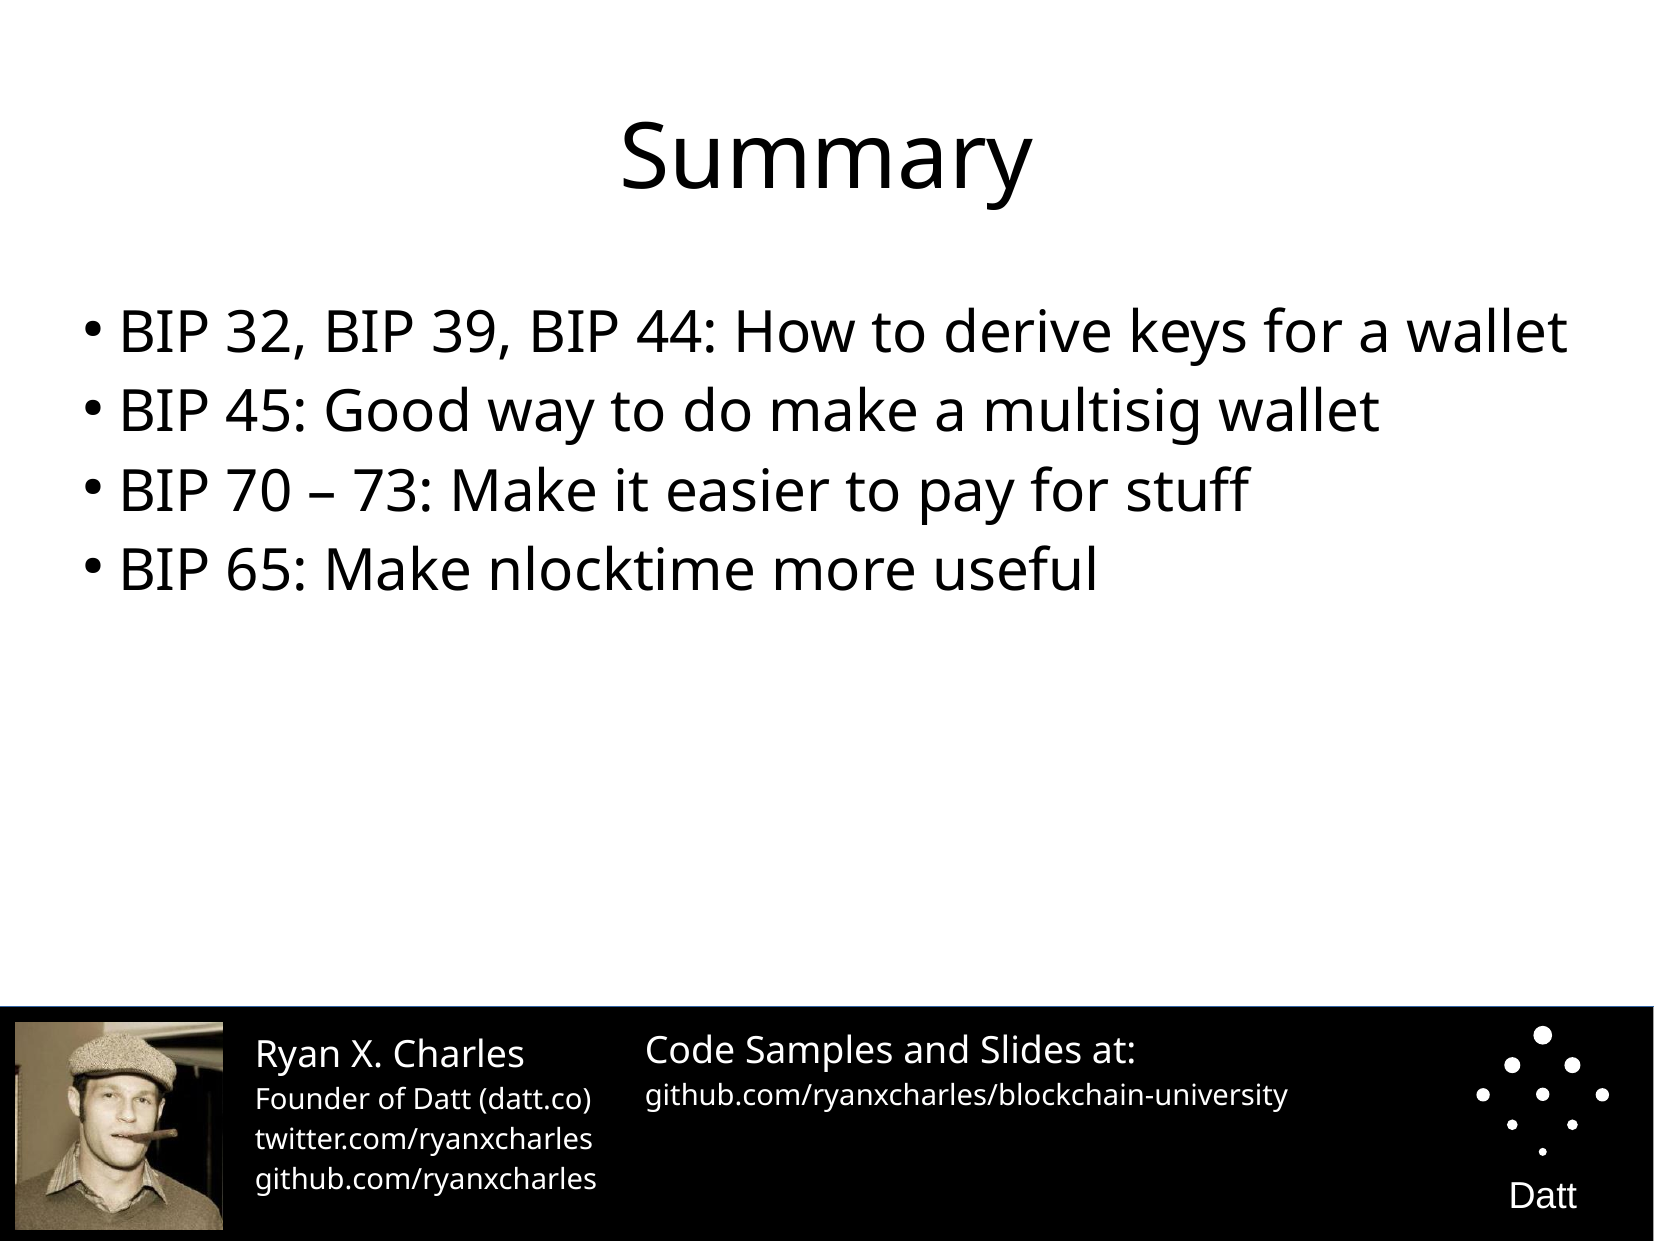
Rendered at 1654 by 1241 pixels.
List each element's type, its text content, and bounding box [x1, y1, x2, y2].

text_box Datt [1452, 1167, 1633, 1241]
text_box Ryan X. Charles Founder of Datt (datt.co) twitter.com/ryanxcharles github.com/ryanxcharles [240, 1020, 976, 1241]
text_box Code Samples and Slides at: github.com/ryanxcharles/blockchain-university [630, 1015, 1403, 1156]
subtitle BIP 32, BIP 39, BIP 44: How to derive keys for a wallet BIP 45: Good way to do make a multisig wallet BIP 70 – 73: Make it easier to pay for stuff BIP 65: Make nlocktime more useful [82, 290, 1571, 1010]
title Summary [82, 49, 1571, 257]
picture [1475, 1023, 1611, 1159]
text_box [0, 1006, 1654, 1241]
picture [15, 1022, 223, 1231]
